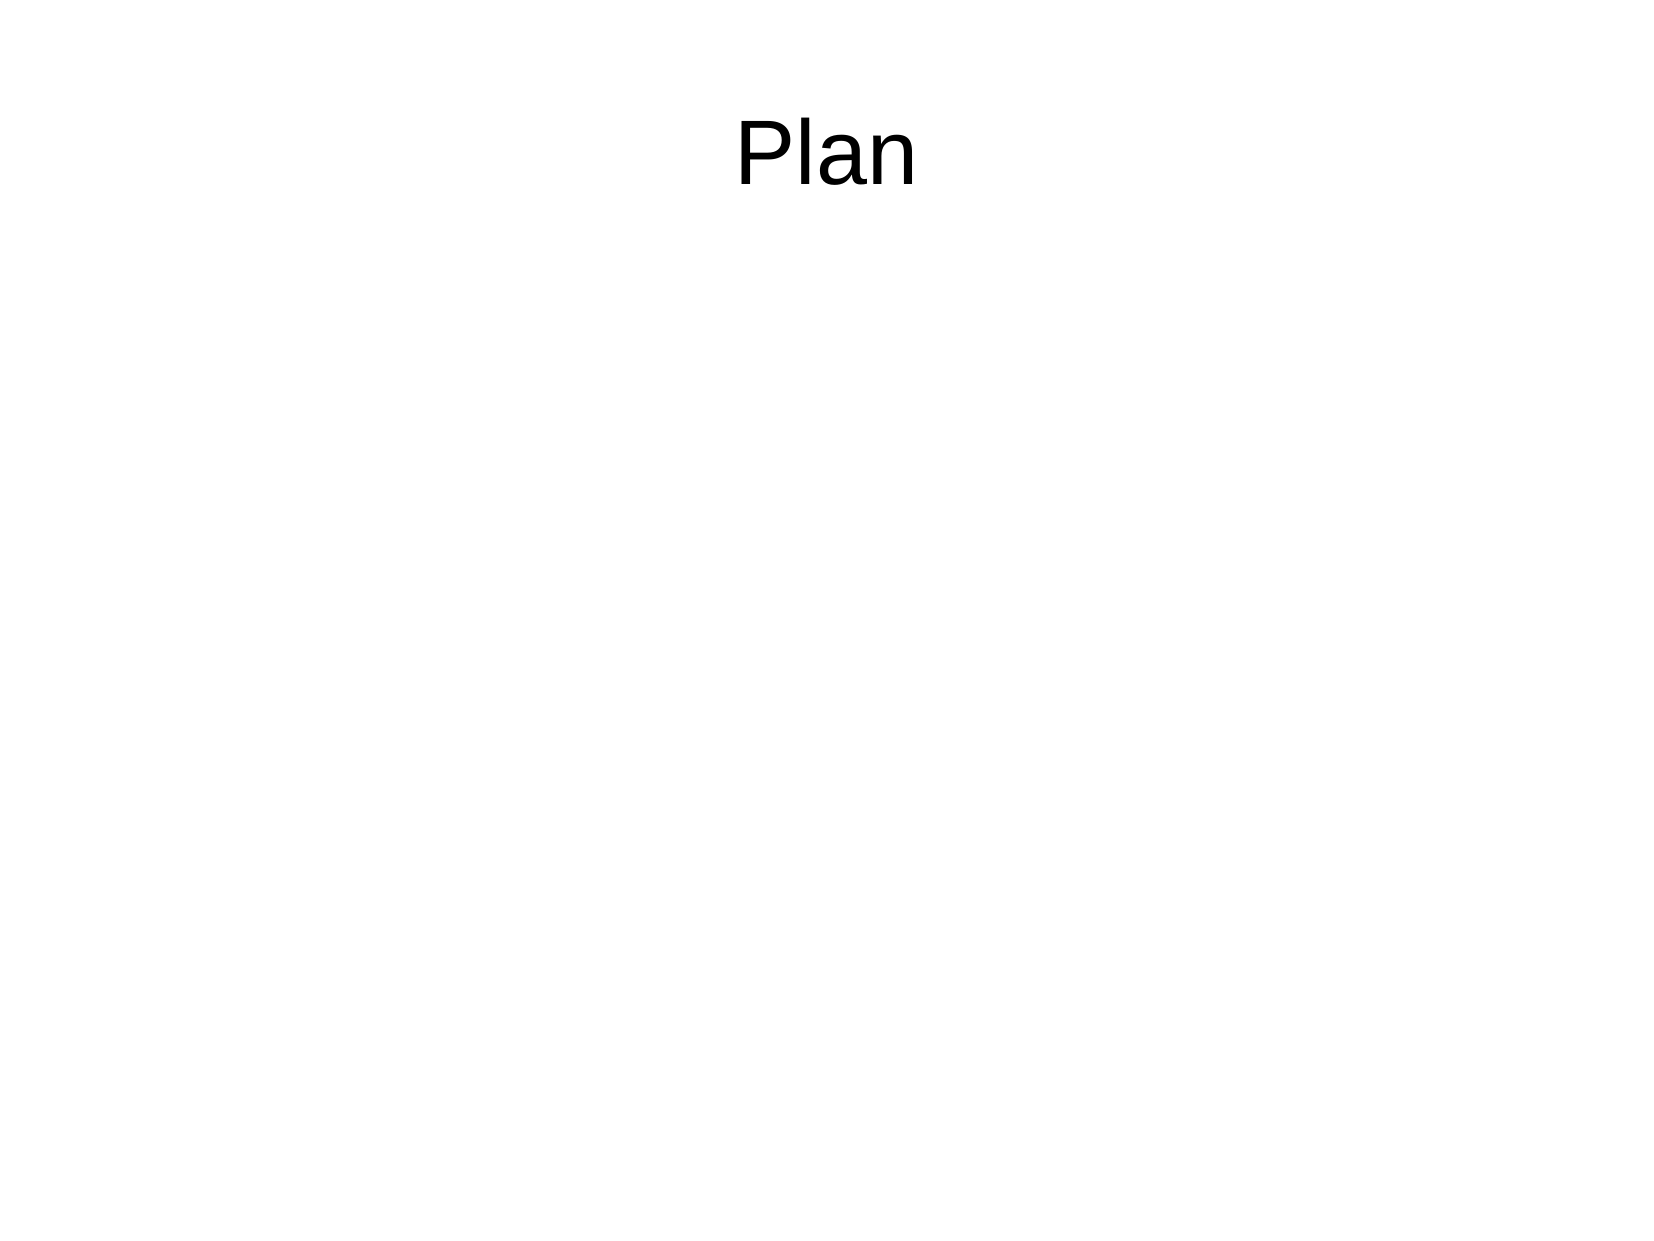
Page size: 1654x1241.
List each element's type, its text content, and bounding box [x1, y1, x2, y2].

title Plan [82, 49, 1571, 257]
